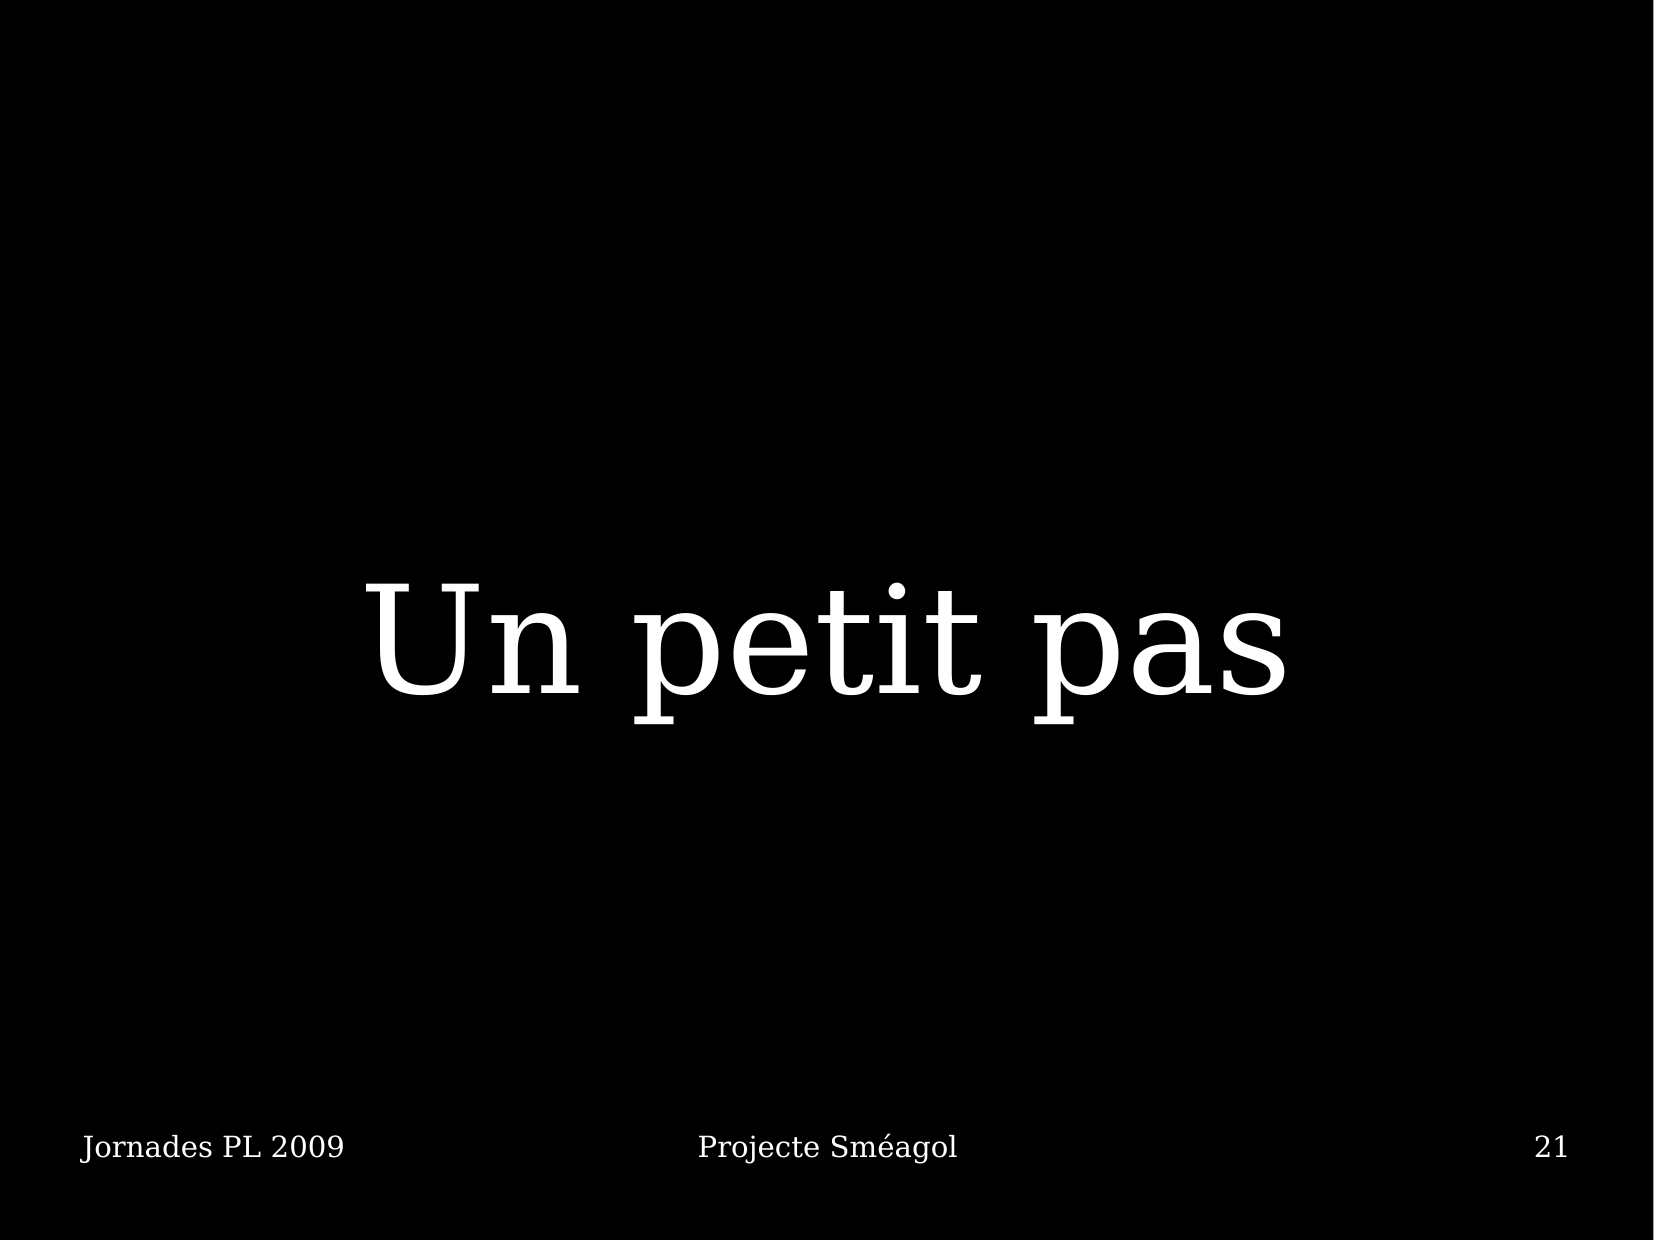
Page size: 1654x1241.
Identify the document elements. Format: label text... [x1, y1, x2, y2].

title Un petit pas [82, 423, 1571, 817]
